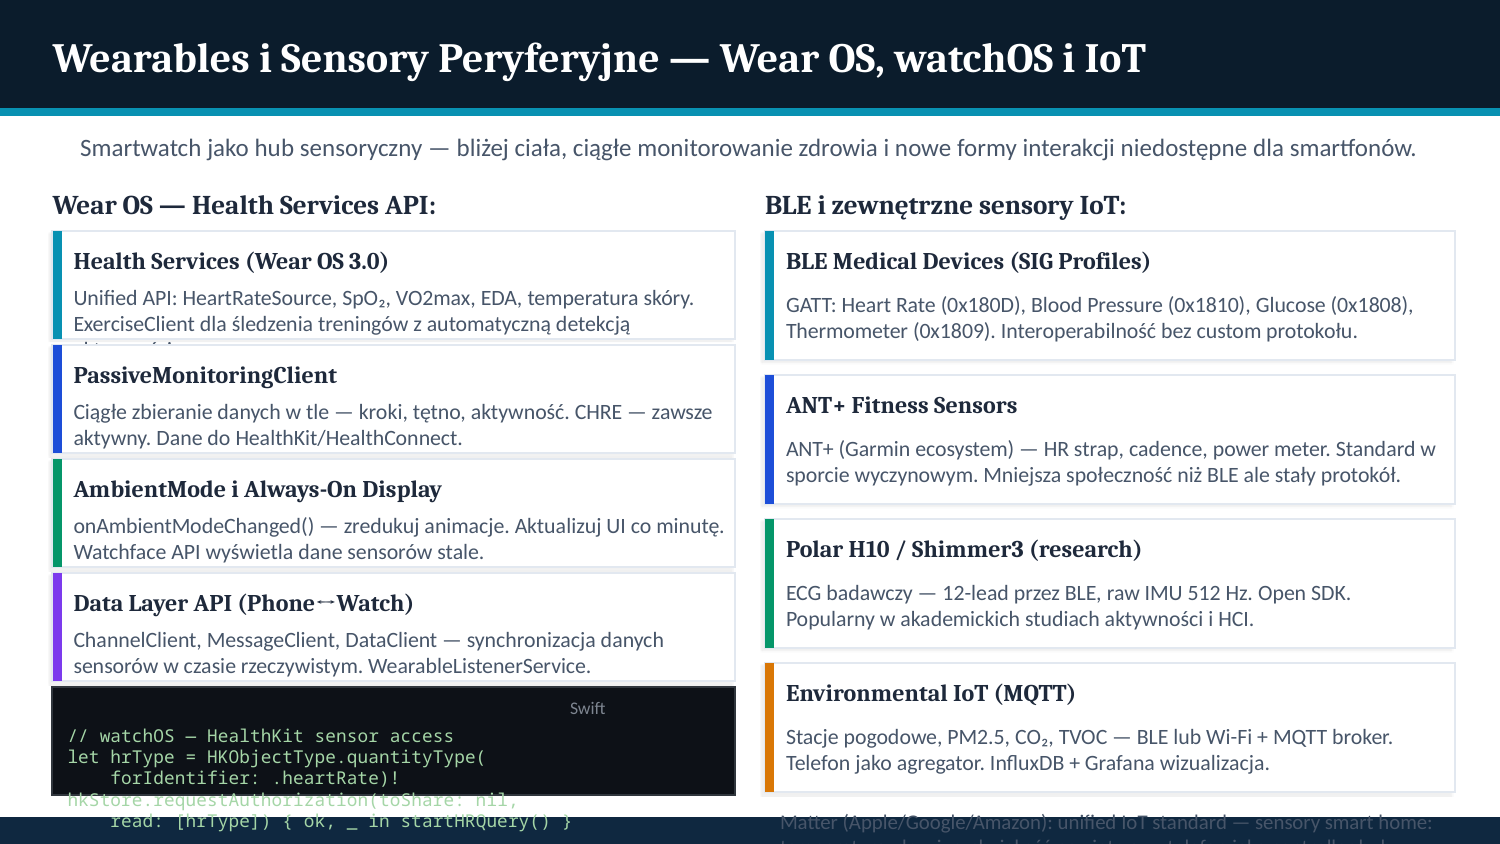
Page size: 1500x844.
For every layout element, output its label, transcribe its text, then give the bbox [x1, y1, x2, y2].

text_box [52, 687, 735, 795]
text_box onAmbientModeChanged() — zredukuj animacje. Aktualizuj UI co minutę. Watchface API wyświetla dane sensorów stale. [73, 511, 726, 557]
text_box Stacje pogodowe, PM2.5, CO₂, TVOC — BLE lub Wi-Fi + MQTT broker. Telefon jako agregator. InfluxDB + Grafana wizualizacja. [786, 716, 1446, 782]
text_box [765, 663, 1455, 792]
text_box Ciągłe zbieranie danych w tle — kroki, tętno, aktywność. CHRE — zawsze aktywny. Dane do HealthKit/HealthConnect. [73, 398, 726, 443]
text_box Swift [570, 694, 720, 721]
text_box Data Layer API (Phone↔Watch) [73, 582, 726, 621]
text_box GATT: Heart Rate (0x180D), Blood Pressure (0x1810), Glucose (0x1808), Thermometer (0x1809). Interoperabilność bez custom protokołu. [786, 284, 1446, 350]
text_box ChannelClient, MessageClient, DataClient — synchronizacja danych sensorów w czasie rzeczywistym. WearableListenerService. [73, 626, 726, 671]
text_box AmbientMode i Always-On Display [73, 468, 726, 507]
text_box [0, 0, 1500, 116]
text_box ECG badawczy — 12-lead przez BLE, raw IMU 512 Hz. Open SDK. Popularny w akademickich studiach aktywności i HCI. [786, 571, 1446, 638]
text_box [765, 375, 1455, 504]
text_box [477, 817, 483, 826]
text_box [52, 231, 735, 339]
text_box Health Services (Wear OS 3.0) [73, 240, 726, 279]
text_box Matter (Apple/Google/Amazon): unified IoT standard — sensory smart home: temperatura, drzwi, ruch, jakość powietrza — telefon jako controller hub. [765, 801, 1455, 831]
text_box Environmental IoT (MQTT) [786, 672, 1446, 711]
text_box Wearables i Sensory Peryferyjne — Wear OS, watchOS i IoT [53, 9, 1448, 102]
text_box ANT+ (Garmin ecosystem) — HR strap, cadence, power meter. Standard w sporcie wyczynowym. Mniejsza społeczność niż BLE ale stały protokół. [786, 428, 1446, 494]
text_box Smartwatch jako hub sensoryczny — bliżej ciała, ciągłe monitorowanie zdrowia i nowe formy interakcji niedostępne dla smartfonów. [53, 123, 1448, 171]
text_box Wear OS — Health Services API: [52, 183, 735, 225]
text_box [765, 231, 1455, 360]
text_box [52, 573, 735, 681]
text_box PassiveMonitoringClient [73, 354, 726, 393]
text_box // watchOS — HealthKit sensor access let hrType = HKObjectType.quantityType( forIdentifier: .heartRate)! hkStore.requestAuthorization(toShare: nil, read: [hrType]) { ok, _ in startHRQuery() } [68, 724, 723, 785]
text_box [0, 817, 1500, 844]
text_box [52, 345, 735, 453]
text_box BLE Medical Devices (SIG Profiles) [786, 240, 1446, 279]
text_box [765, 519, 1455, 648]
text_box Polar H10 / Shimmer3 (research) [786, 528, 1446, 567]
text_box [52, 459, 735, 567]
text_box ANT+ Fitness Sensors [786, 384, 1446, 423]
text_box Unified API: HeartRateSource, SpO₂, VO2max, EDA, temperatura skóry. ExerciseClient dla śledzenia treningów z automatyczną detekcją aktywności. [73, 284, 726, 329]
text_box BLE i zewnętrzne sensory IoT: [765, 183, 1455, 225]
